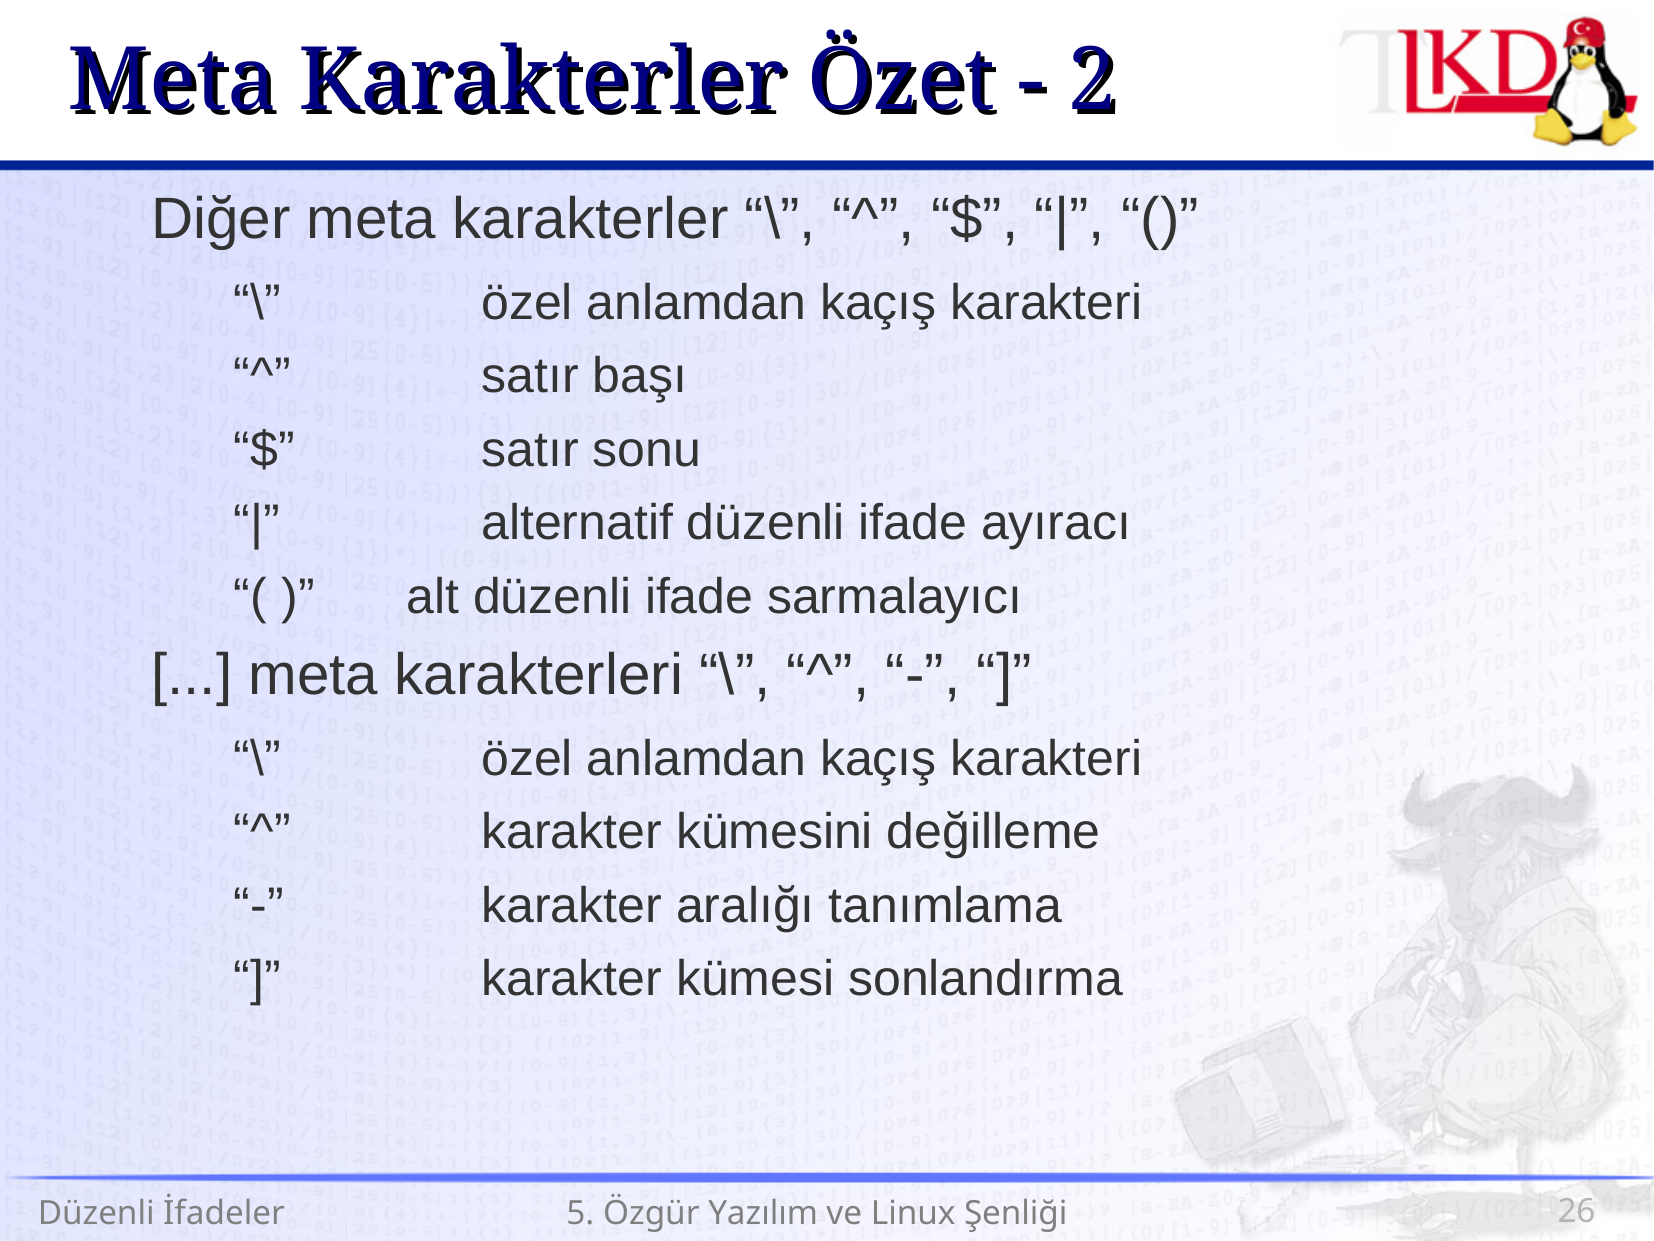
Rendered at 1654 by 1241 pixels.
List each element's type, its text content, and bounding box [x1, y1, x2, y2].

title Meta Karakterler Özet - 2 [67, 13, 1399, 138]
picture [0, 0, 1654, 1241]
list Diğer meta karakterler “\”, “^”, “$”, “|”, “()” “\” özel anlamdan kaçış karakteri “^” satır başı “$” satır sonu “|” alternatif düzenli ifade ayıracı “( )” alt düzenli ifade sarmalayıcı [...] meta karakterleri “\”, “^”, “-”, “]” “\” özel anlamdan kaçış karakteri “^” karakter kümesini değilleme “-” karakter aralığı tanımlama “]” karakter kümesi sonlandırma [56, 185, 1595, 1127]
